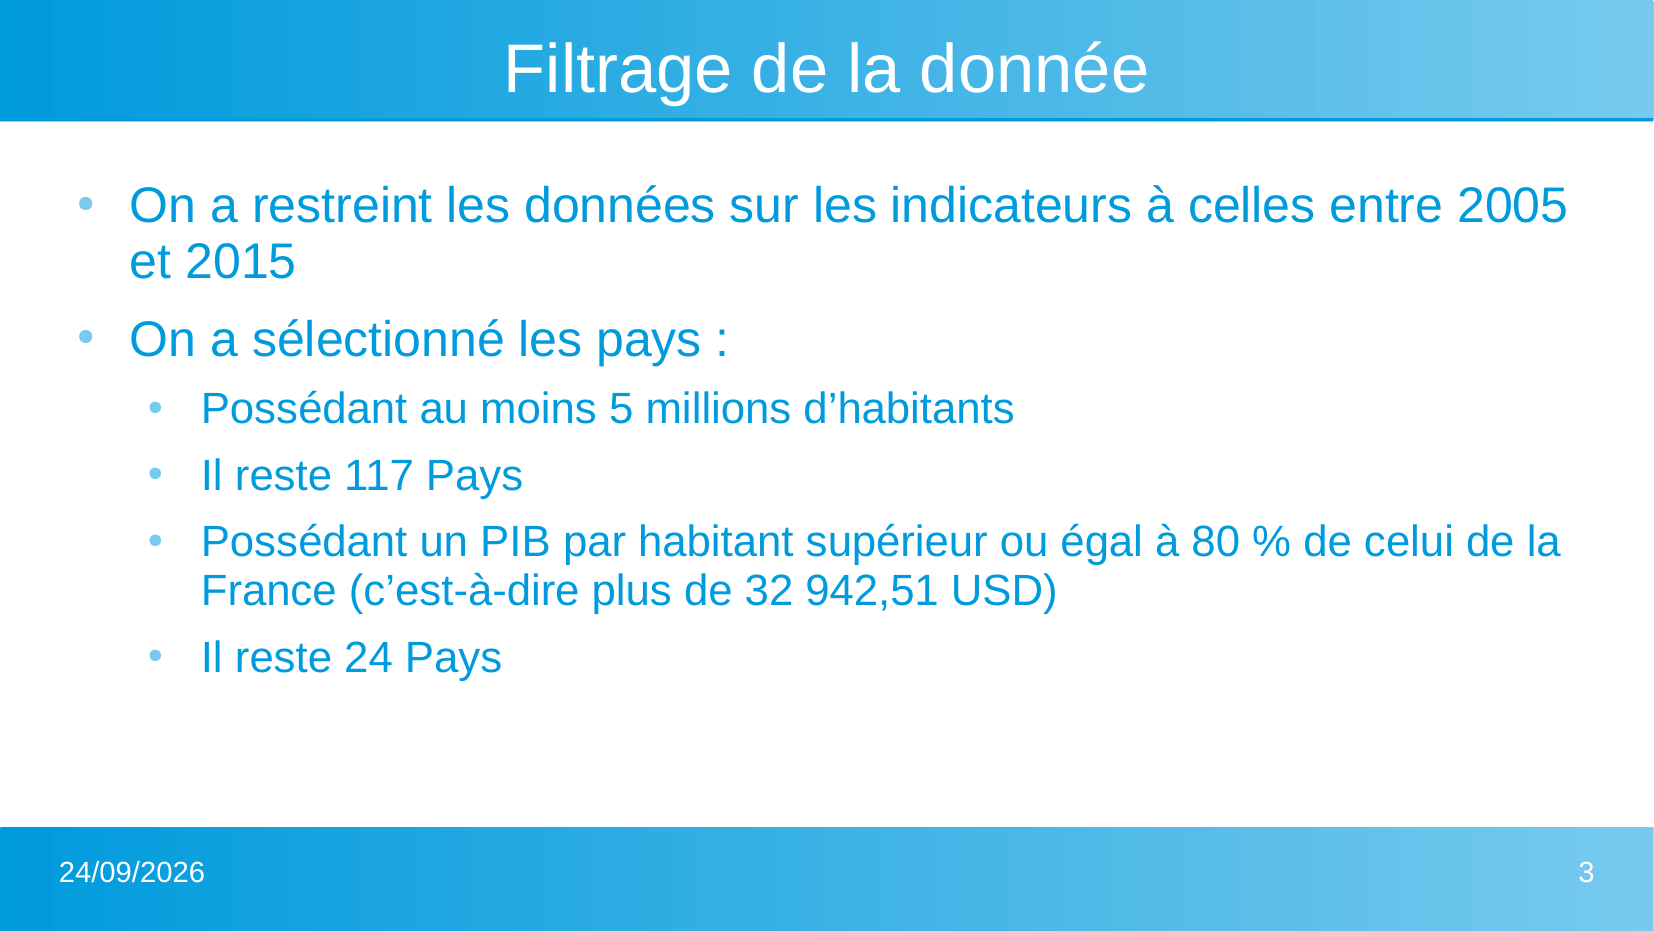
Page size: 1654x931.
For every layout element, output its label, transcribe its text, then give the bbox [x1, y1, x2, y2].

list On a restreint les données sur les indicateurs à celles entre 2005 et 2015 On a sélectionné les pays : Possédant au moins 5 millions d’habitants Il reste 117 Pays Possédant un PIB par habitant supérieur ou égal à 80 % de celui de la France (c’est-à-dire plus de 32 942,51 USD) Il reste 24 Pays [59, 177, 1595, 768]
title Filtrage de la donnée [59, 29, 1595, 108]
